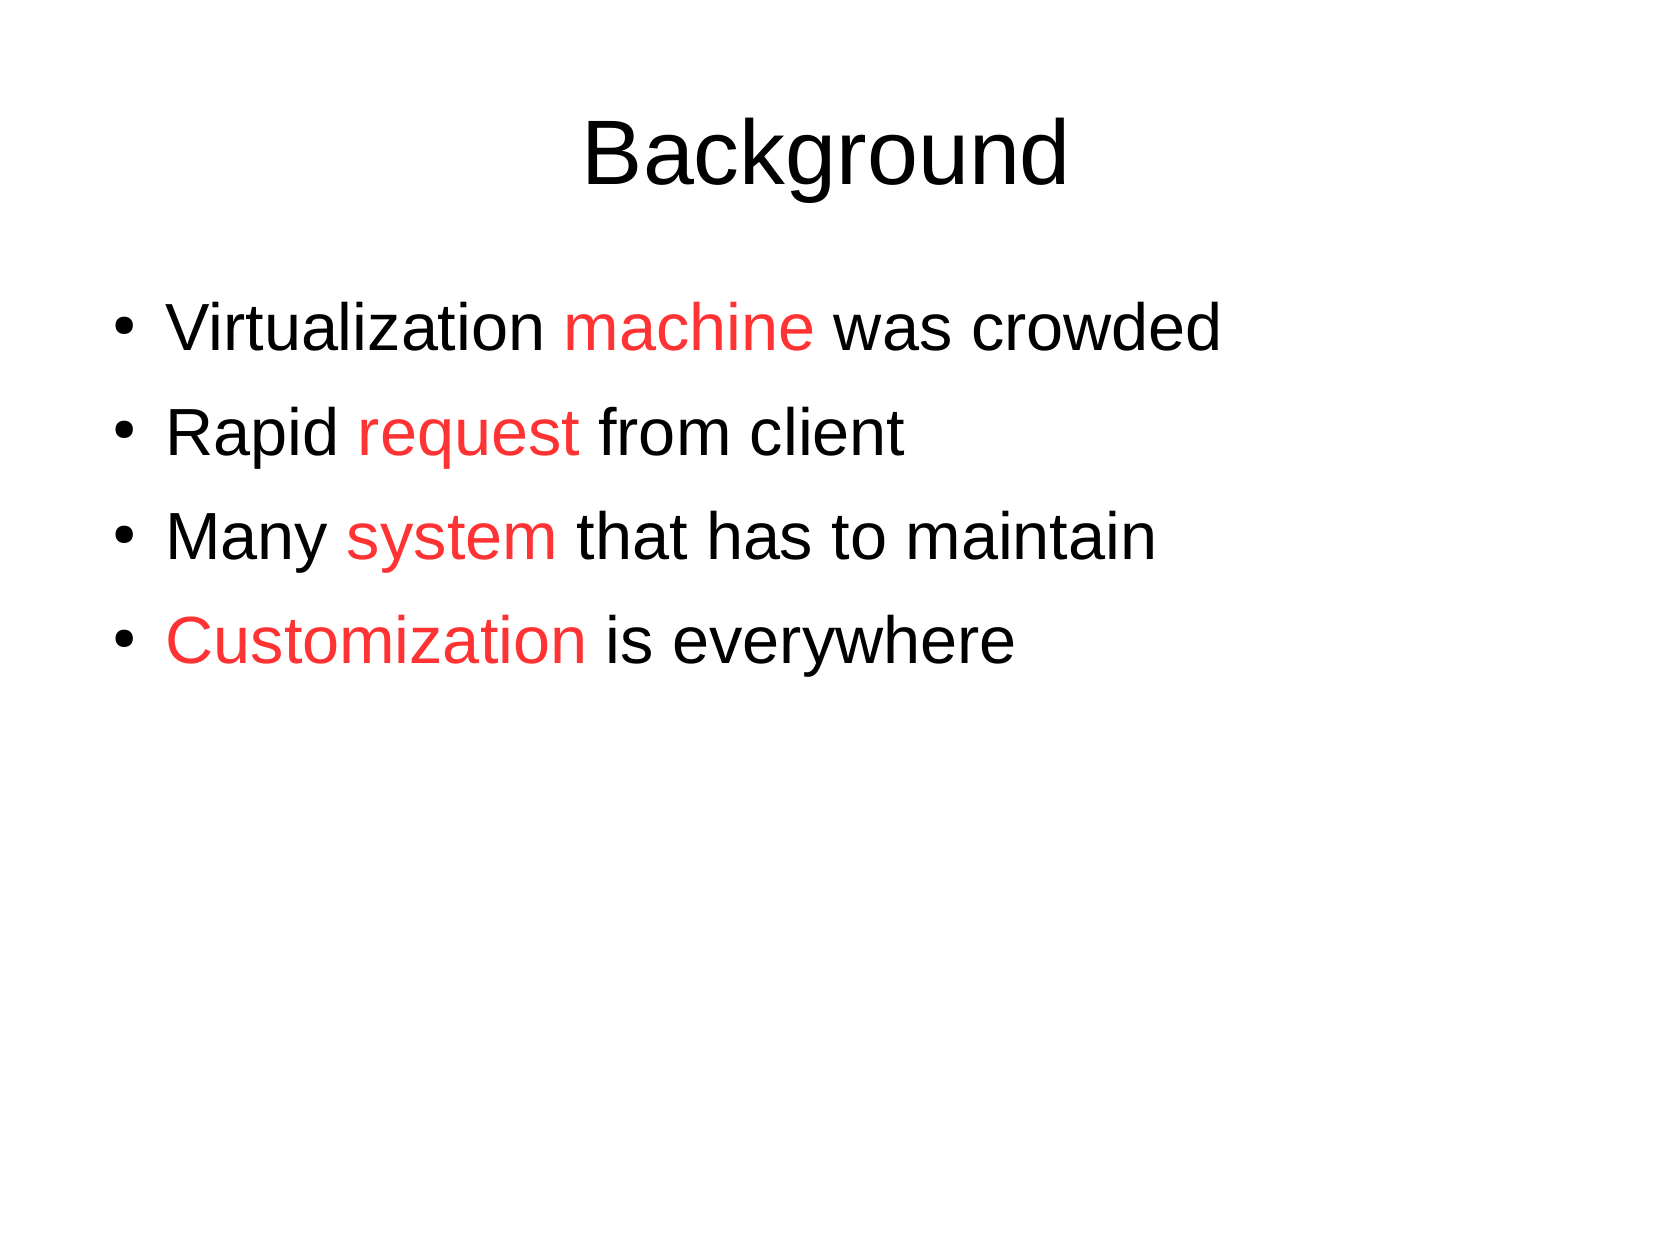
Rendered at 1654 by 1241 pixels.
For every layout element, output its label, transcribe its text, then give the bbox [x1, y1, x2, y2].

title Background [82, 49, 1571, 257]
list Virtualization machine was crowded Rapid request from client Many system that has to maintain Customization is everywhere [94, 290, 1583, 1010]
